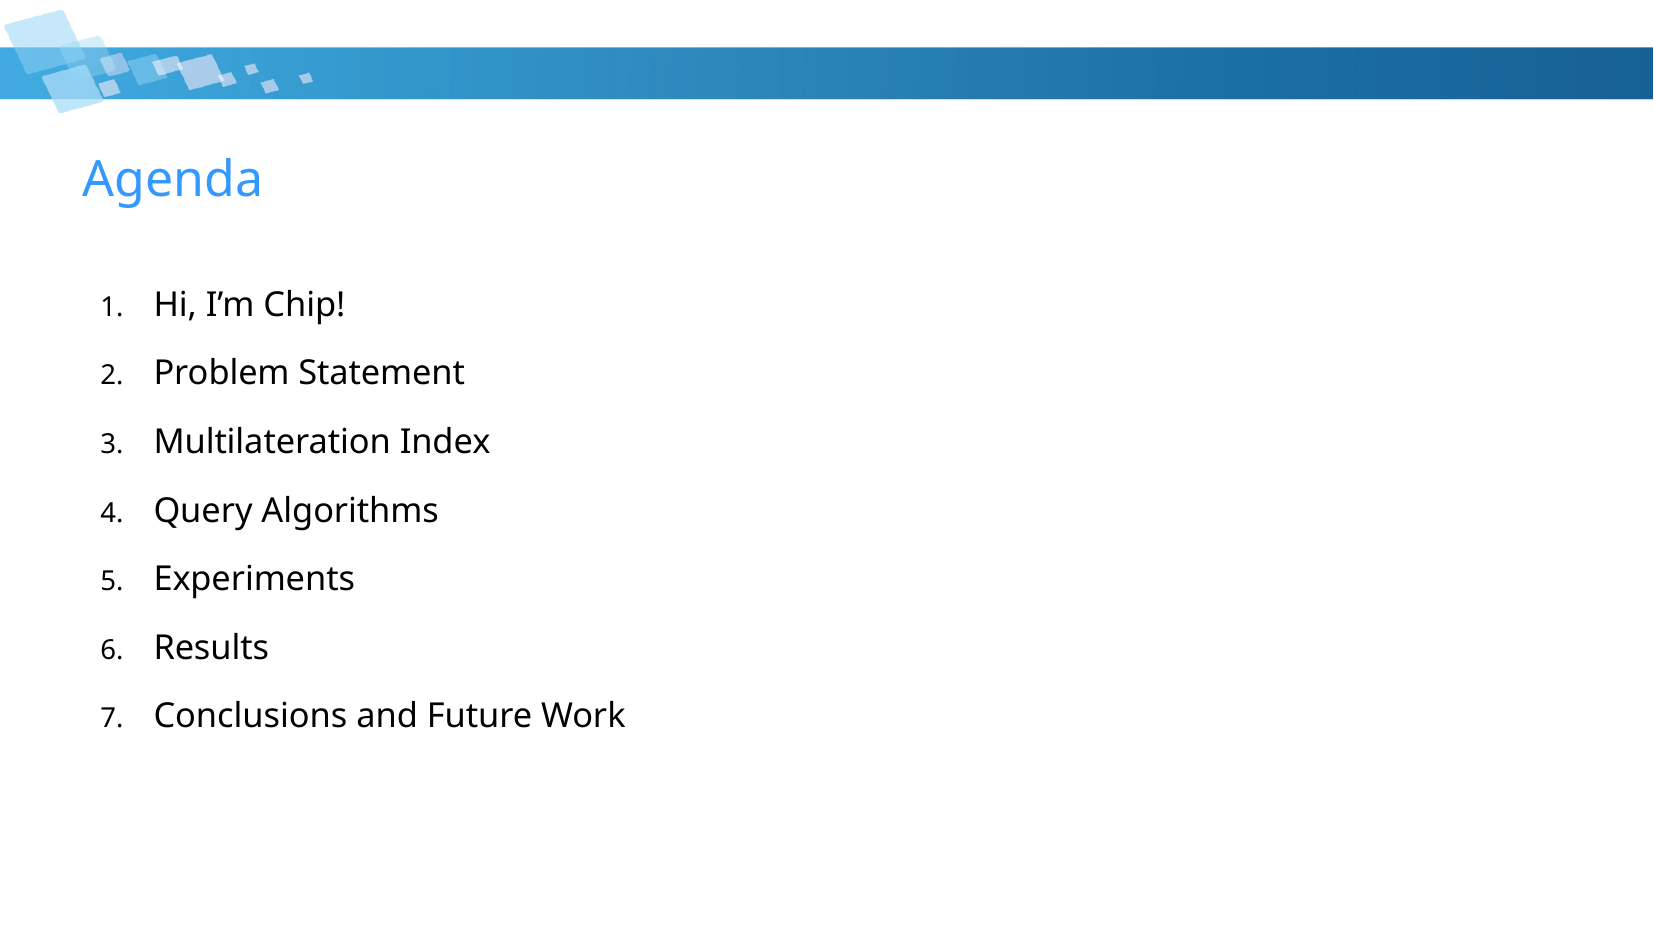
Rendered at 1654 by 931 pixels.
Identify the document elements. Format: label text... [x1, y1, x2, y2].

list Hi, I’m Chip! Problem Statement Multilateration Index Query Algorithms Experiments Results Conclusions and Future Work [82, 279, 1571, 753]
picture [0, 0, 1653, 929]
title Agenda [82, 104, 1571, 249]
